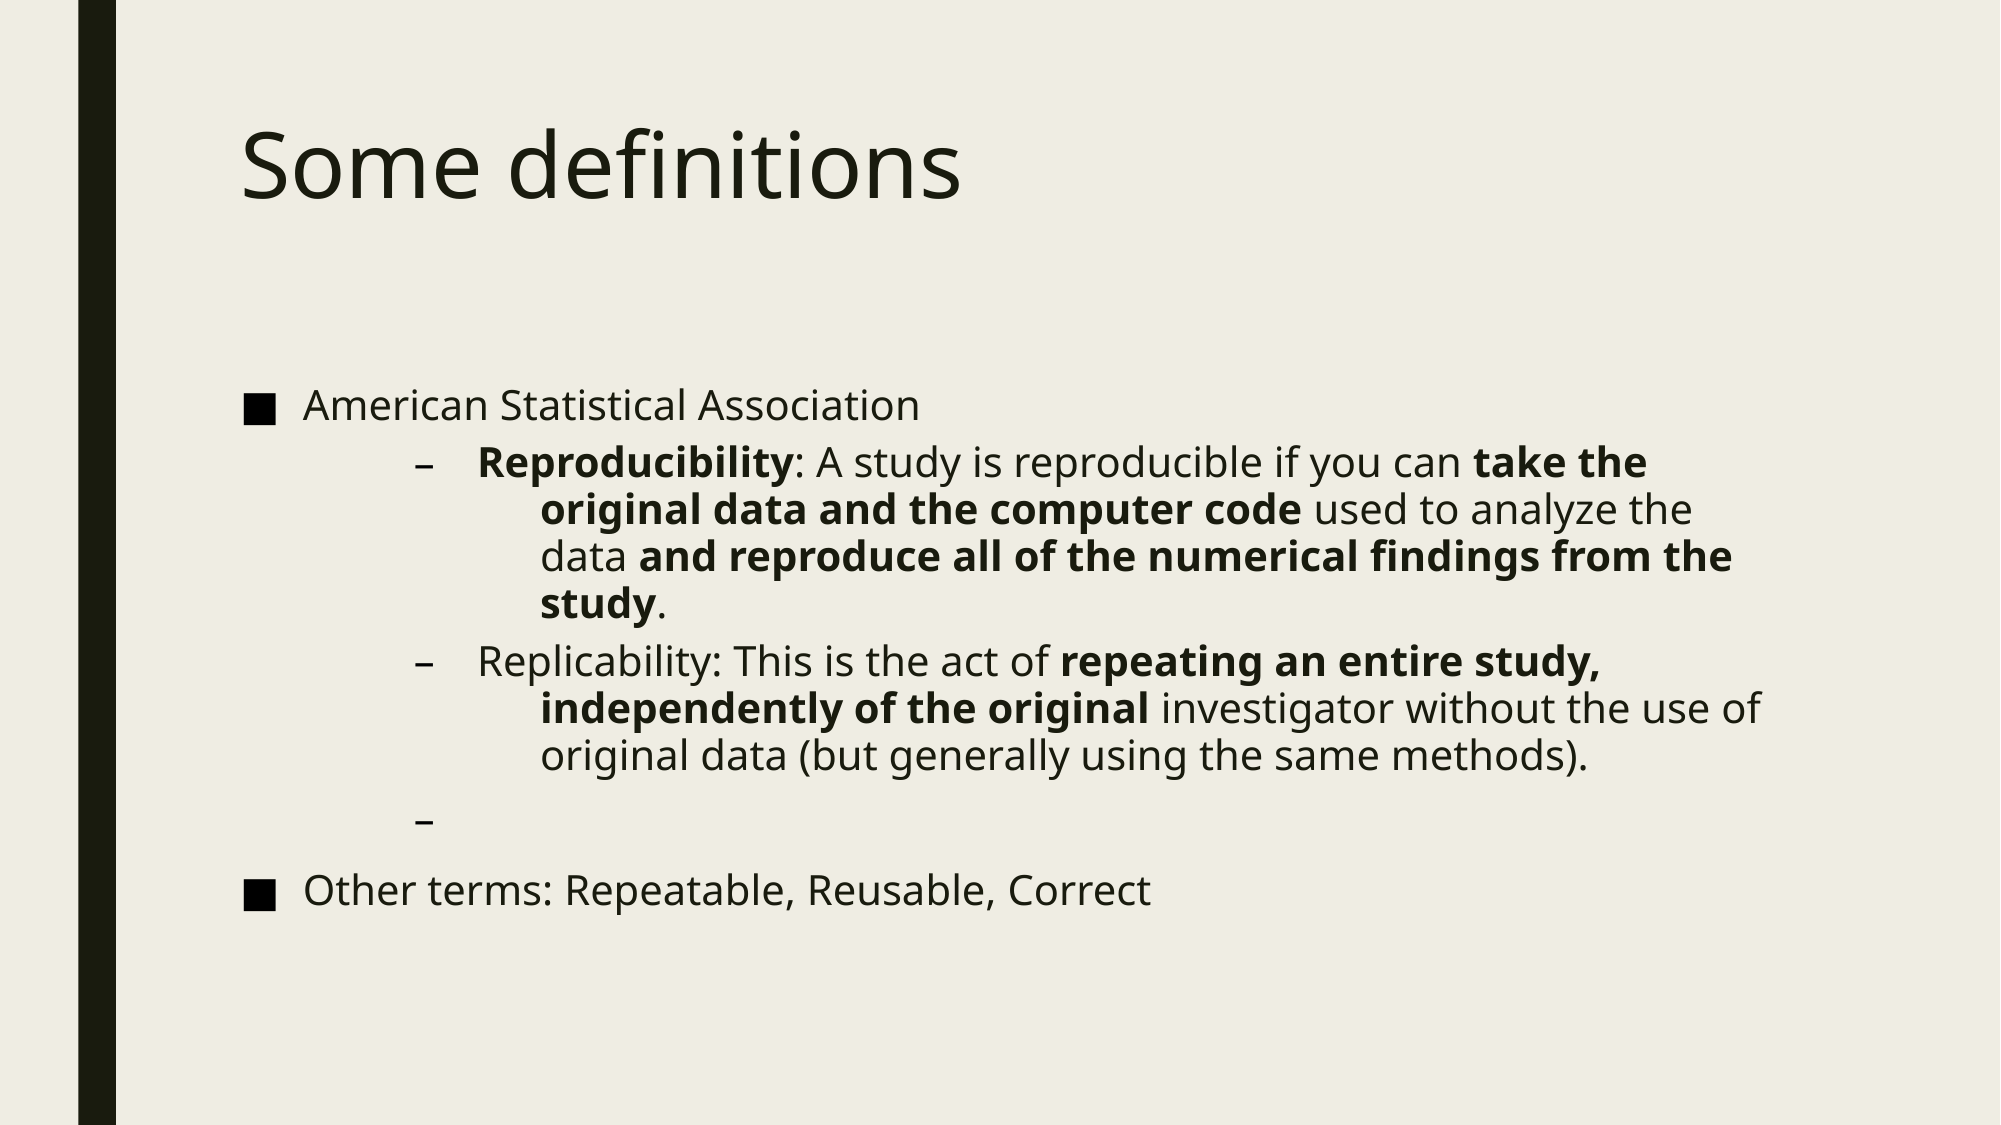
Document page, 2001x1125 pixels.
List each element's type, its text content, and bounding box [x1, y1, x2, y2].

title Some definitions [225, 112, 1801, 357]
list American Statistical Association Reproducibility: A study is reproducible if you can take the original data and the computer code used to analyze the data and reproduce all of the numerical findings from the study. Replicability: This is the act of repeating an entire study, independently of the original investigator without the use of original data (but generally using the same methods). Other terms: Repeatable, Reusable, Correct [225, 375, 1801, 963]
